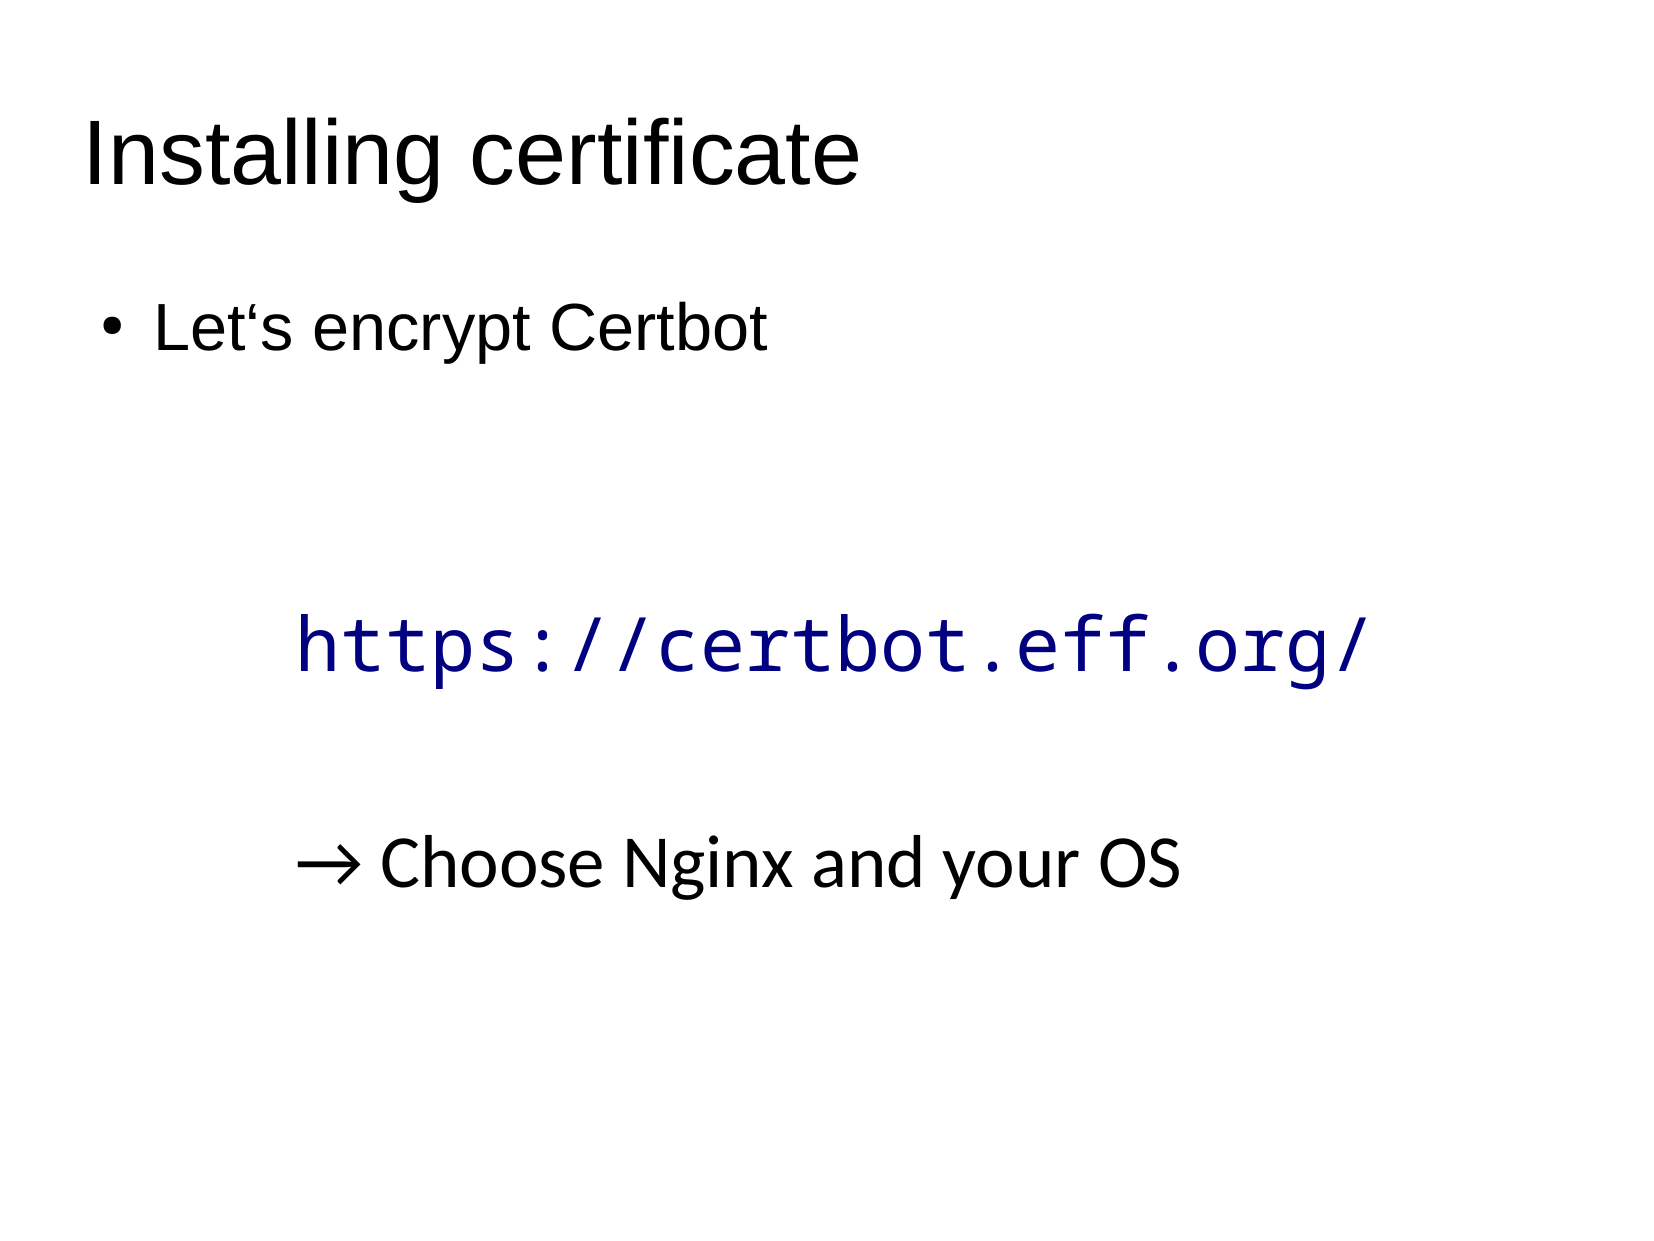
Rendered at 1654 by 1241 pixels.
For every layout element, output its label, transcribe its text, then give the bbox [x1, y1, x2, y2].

list Let‘s encrypt Certbot https://certbot.eff.org/ → Choose Nginx and your OS [82, 290, 1571, 1010]
title Installing certificate [82, 49, 1571, 257]
